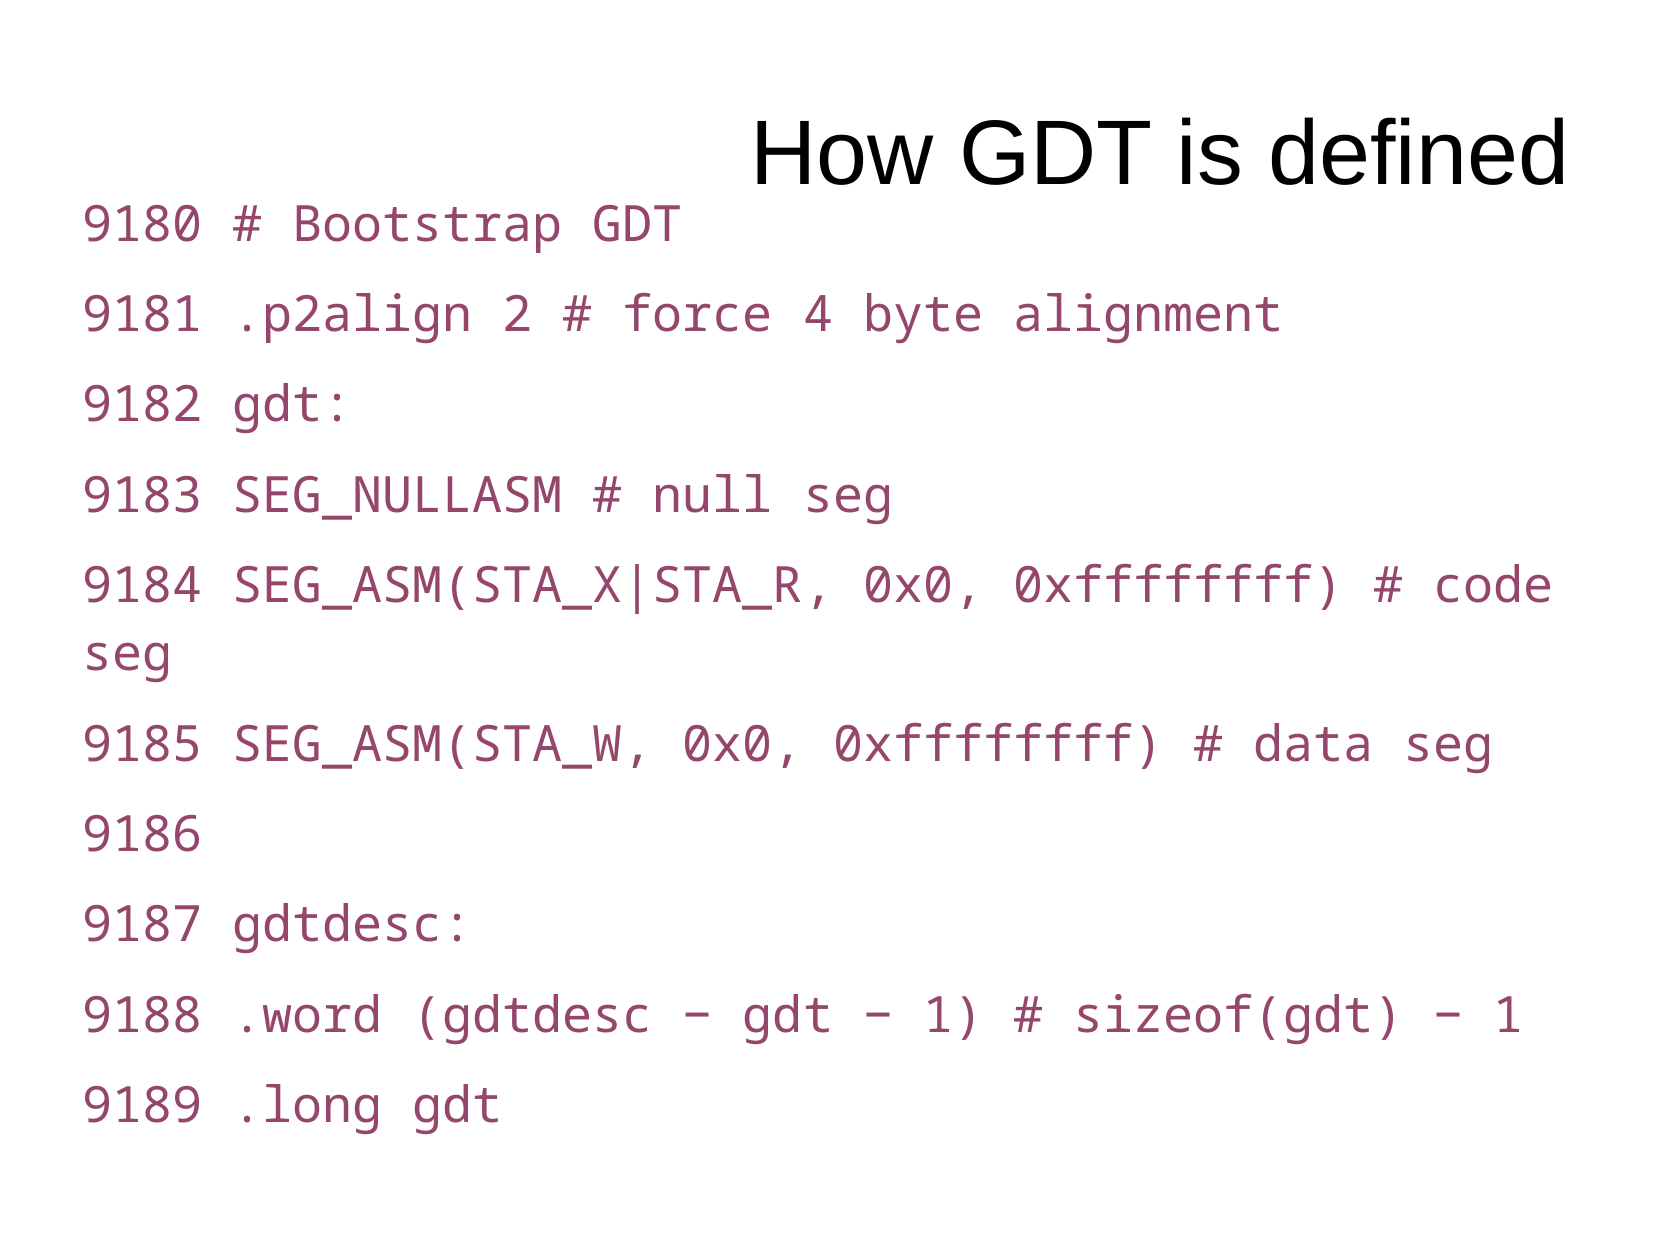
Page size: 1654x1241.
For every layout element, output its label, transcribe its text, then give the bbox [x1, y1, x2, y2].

title How GDT is defined [750, 49, 1571, 187]
list 9180 # Bootstrap GDT 9181 .p2align 2 # force 4 byte alignment 9182 gdt: 9183 SEG_NULLASM # null seg 9184 SEG_ASM(STA_X|STA_R, 0x0, 0xffffffff) # code seg 9185 SEG_ASM(STA_W, 0x0, 0xffffffff) # data seg 9186 9187 gdtdesc: 9188 .word (gdtdesc − gdt − 1) # sizeof(gdt) − 1 9189 .long gdt [82, 187, 1571, 1157]
